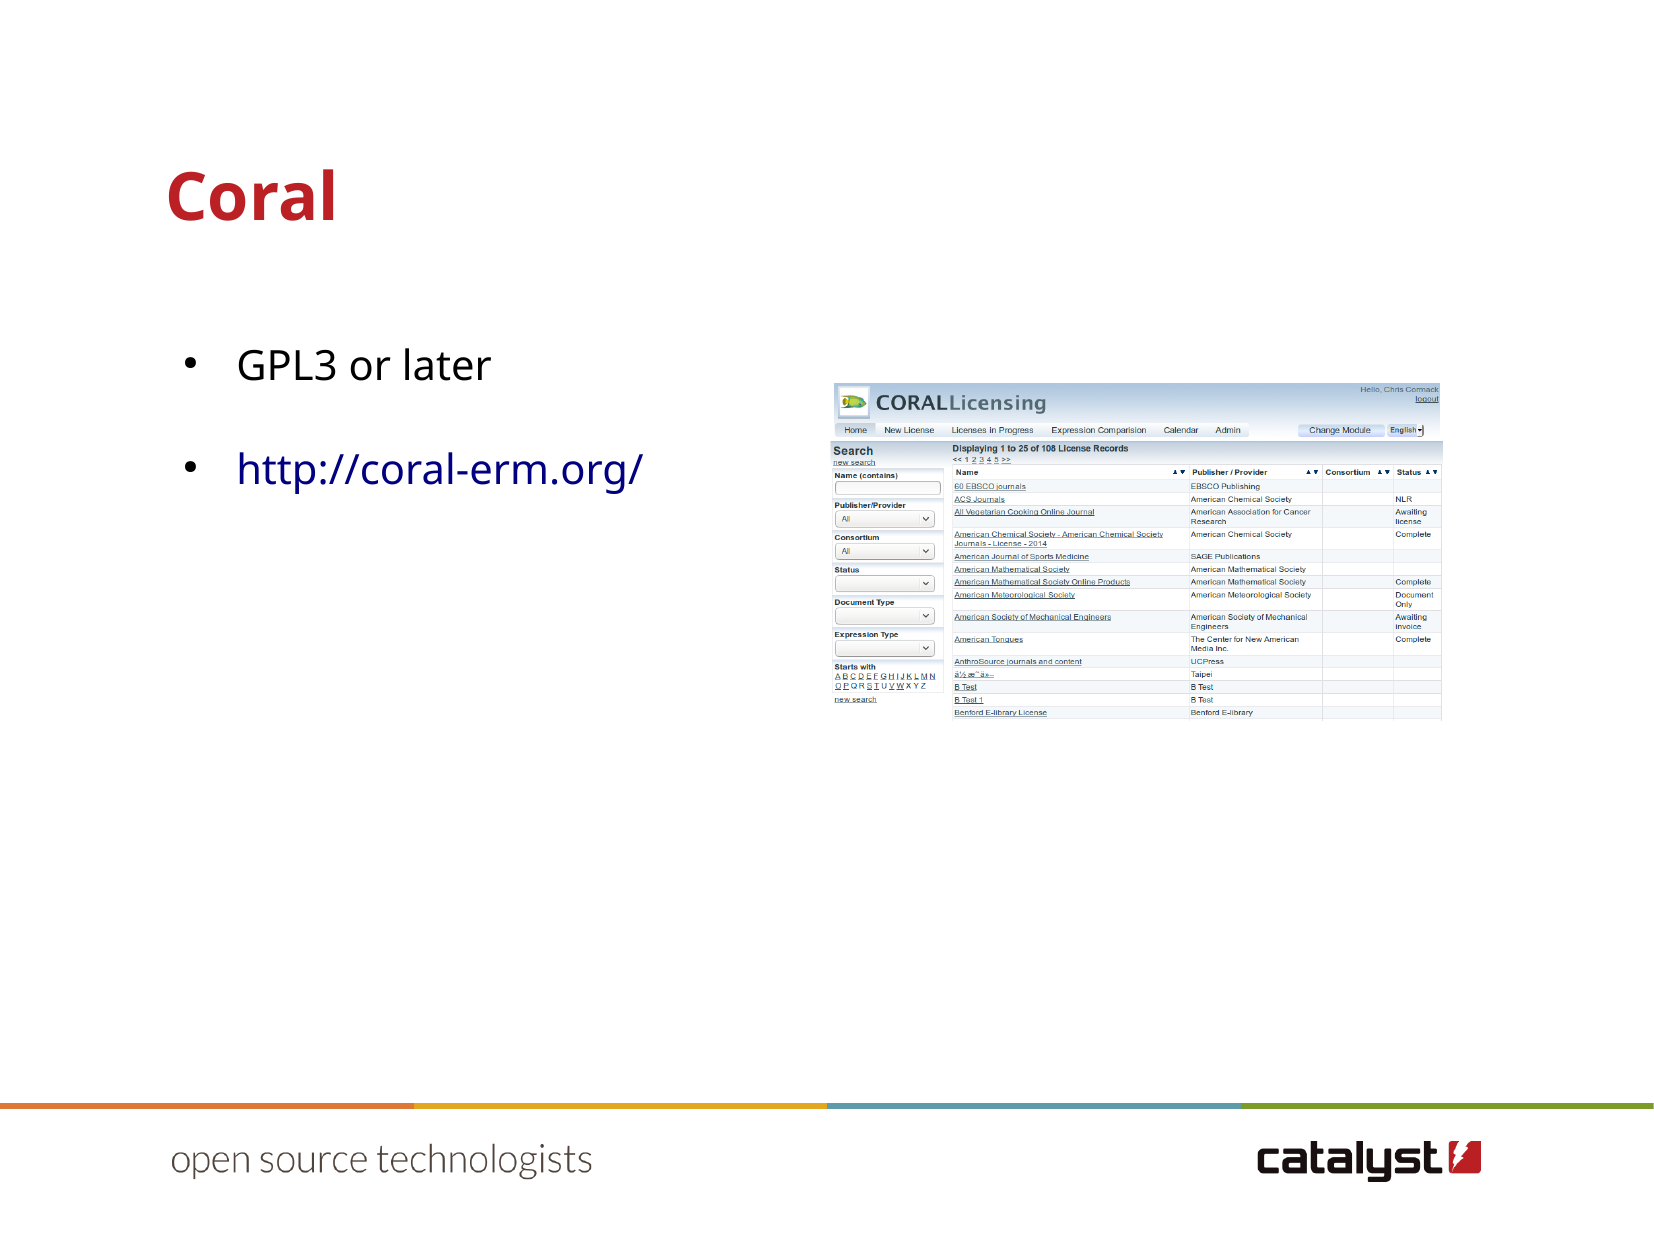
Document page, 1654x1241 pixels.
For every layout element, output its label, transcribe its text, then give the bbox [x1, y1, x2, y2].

text_box [165, 307, 1489, 1027]
picture [0, 1103, 1654, 1182]
picture [810, 383, 1457, 721]
title Coral [165, 90, 1489, 298]
